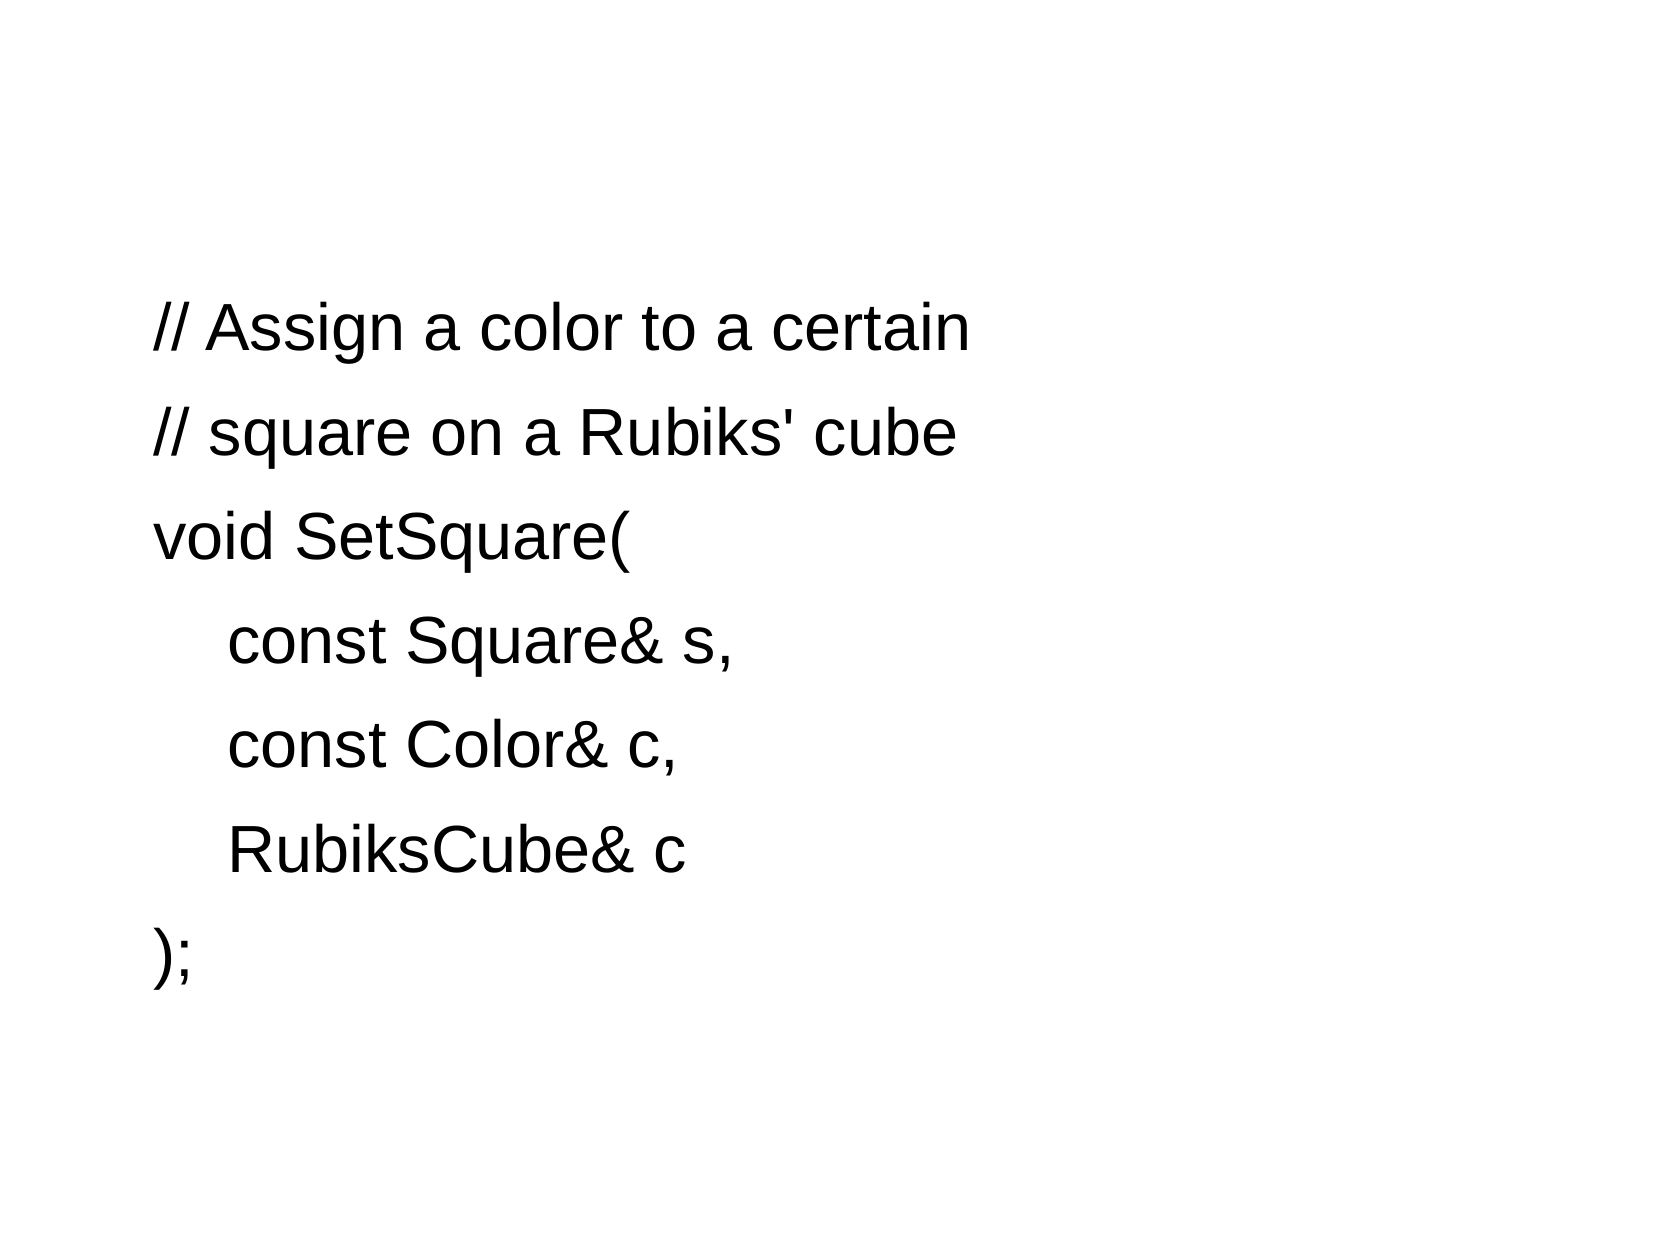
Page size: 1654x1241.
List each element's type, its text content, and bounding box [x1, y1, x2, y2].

list // Assign a color to a certain // square on a Rubiks' cube void SetSquare( const Square& s, const Color& c, RubiksCube& c ); [82, 290, 1571, 1010]
